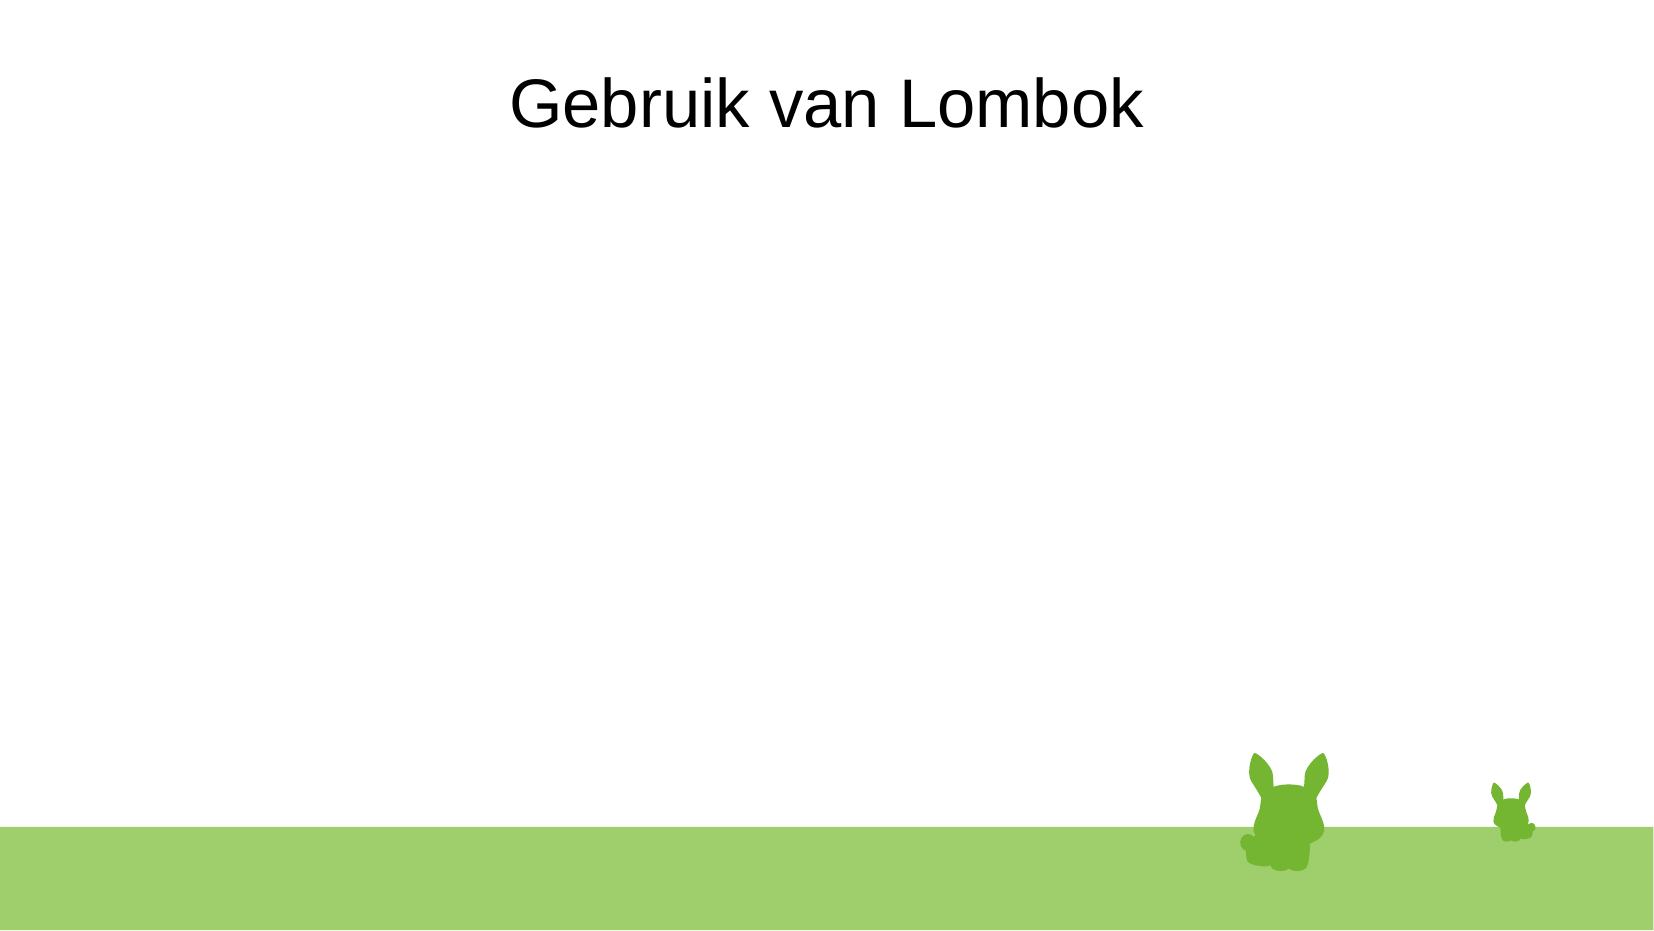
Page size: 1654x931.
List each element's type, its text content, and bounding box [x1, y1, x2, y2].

title Gebruik van Lombok [88, 29, 1565, 178]
